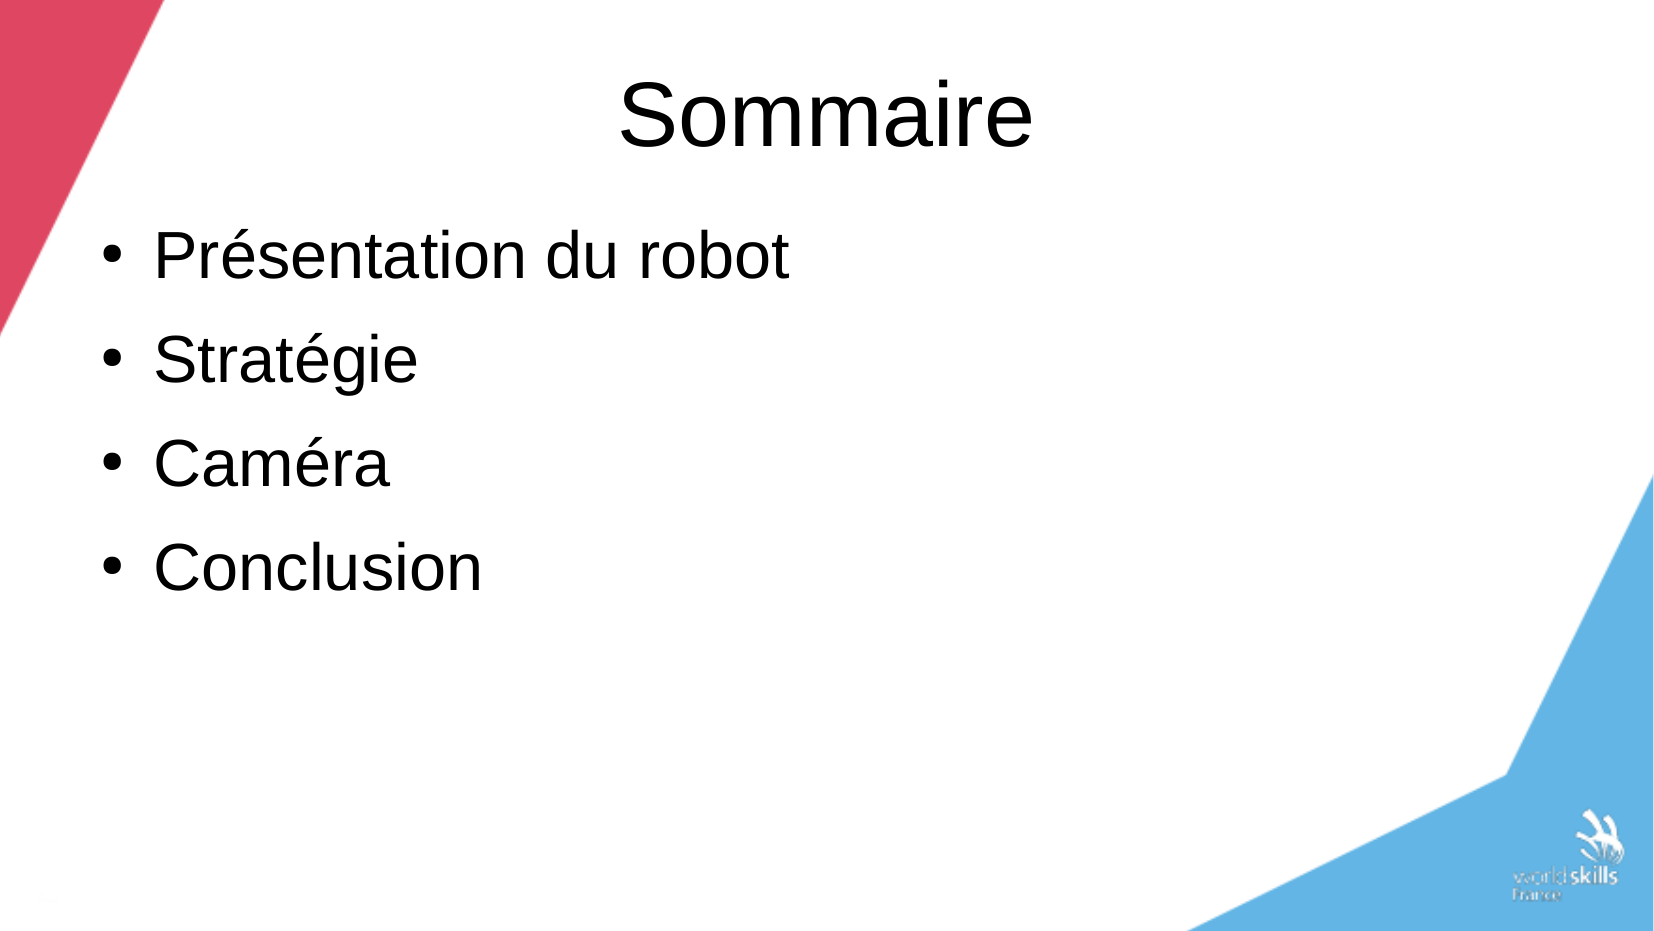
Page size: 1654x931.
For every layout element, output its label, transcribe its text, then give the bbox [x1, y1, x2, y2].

list Présentation du robot Stratégie Caméra Conclusion [82, 217, 1571, 758]
title Sommaire [82, 37, 1571, 193]
picture [0, 0, 1654, 931]
